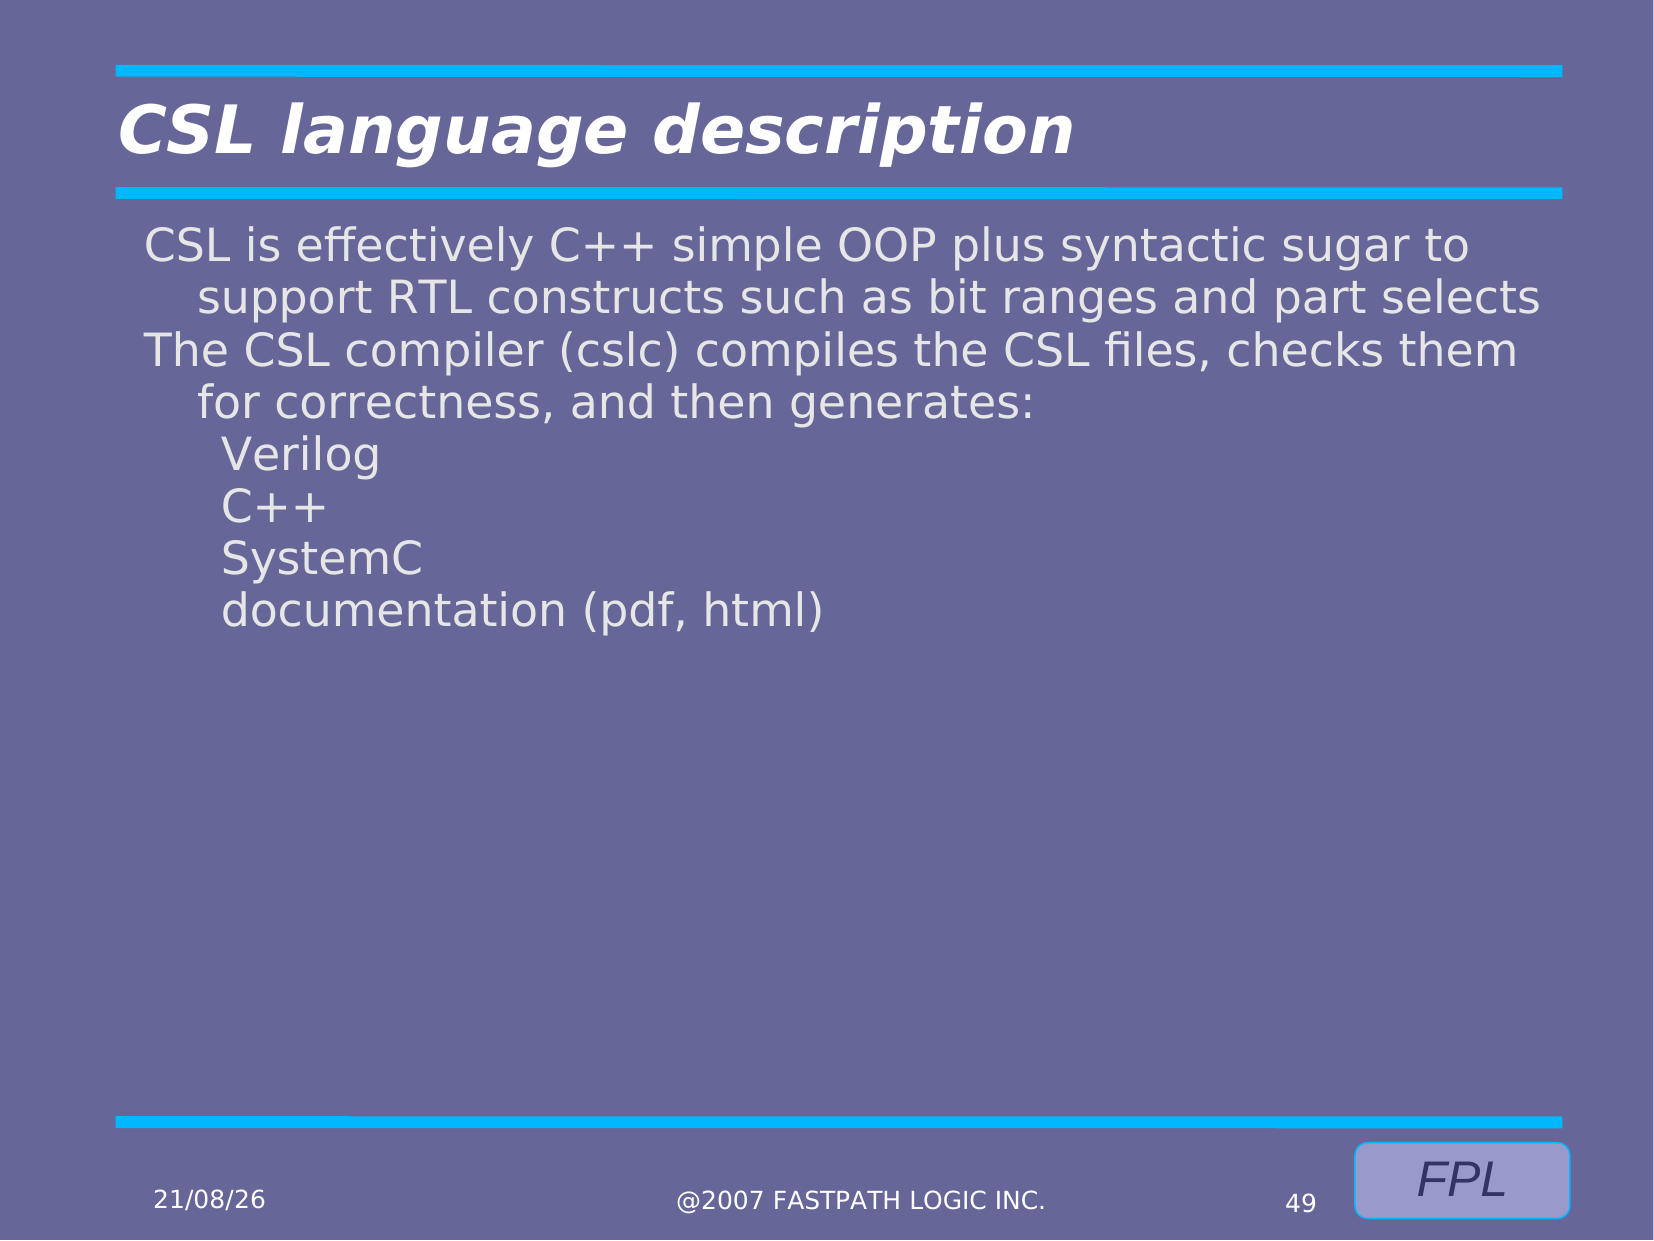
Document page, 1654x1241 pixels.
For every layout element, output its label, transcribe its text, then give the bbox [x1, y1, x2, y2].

title CSL language description [118, 41, 1531, 220]
list CSL is effectively C++ simple OOP plus syntactic sugar to support RTL constructs such as bit ranges and part selects The CSL compiler (cslc) compiles the CSL files, checks them for correctness, and then generates: Verilog C++ SystemC documentation (pdf, html) [126, 219, 1566, 1133]
